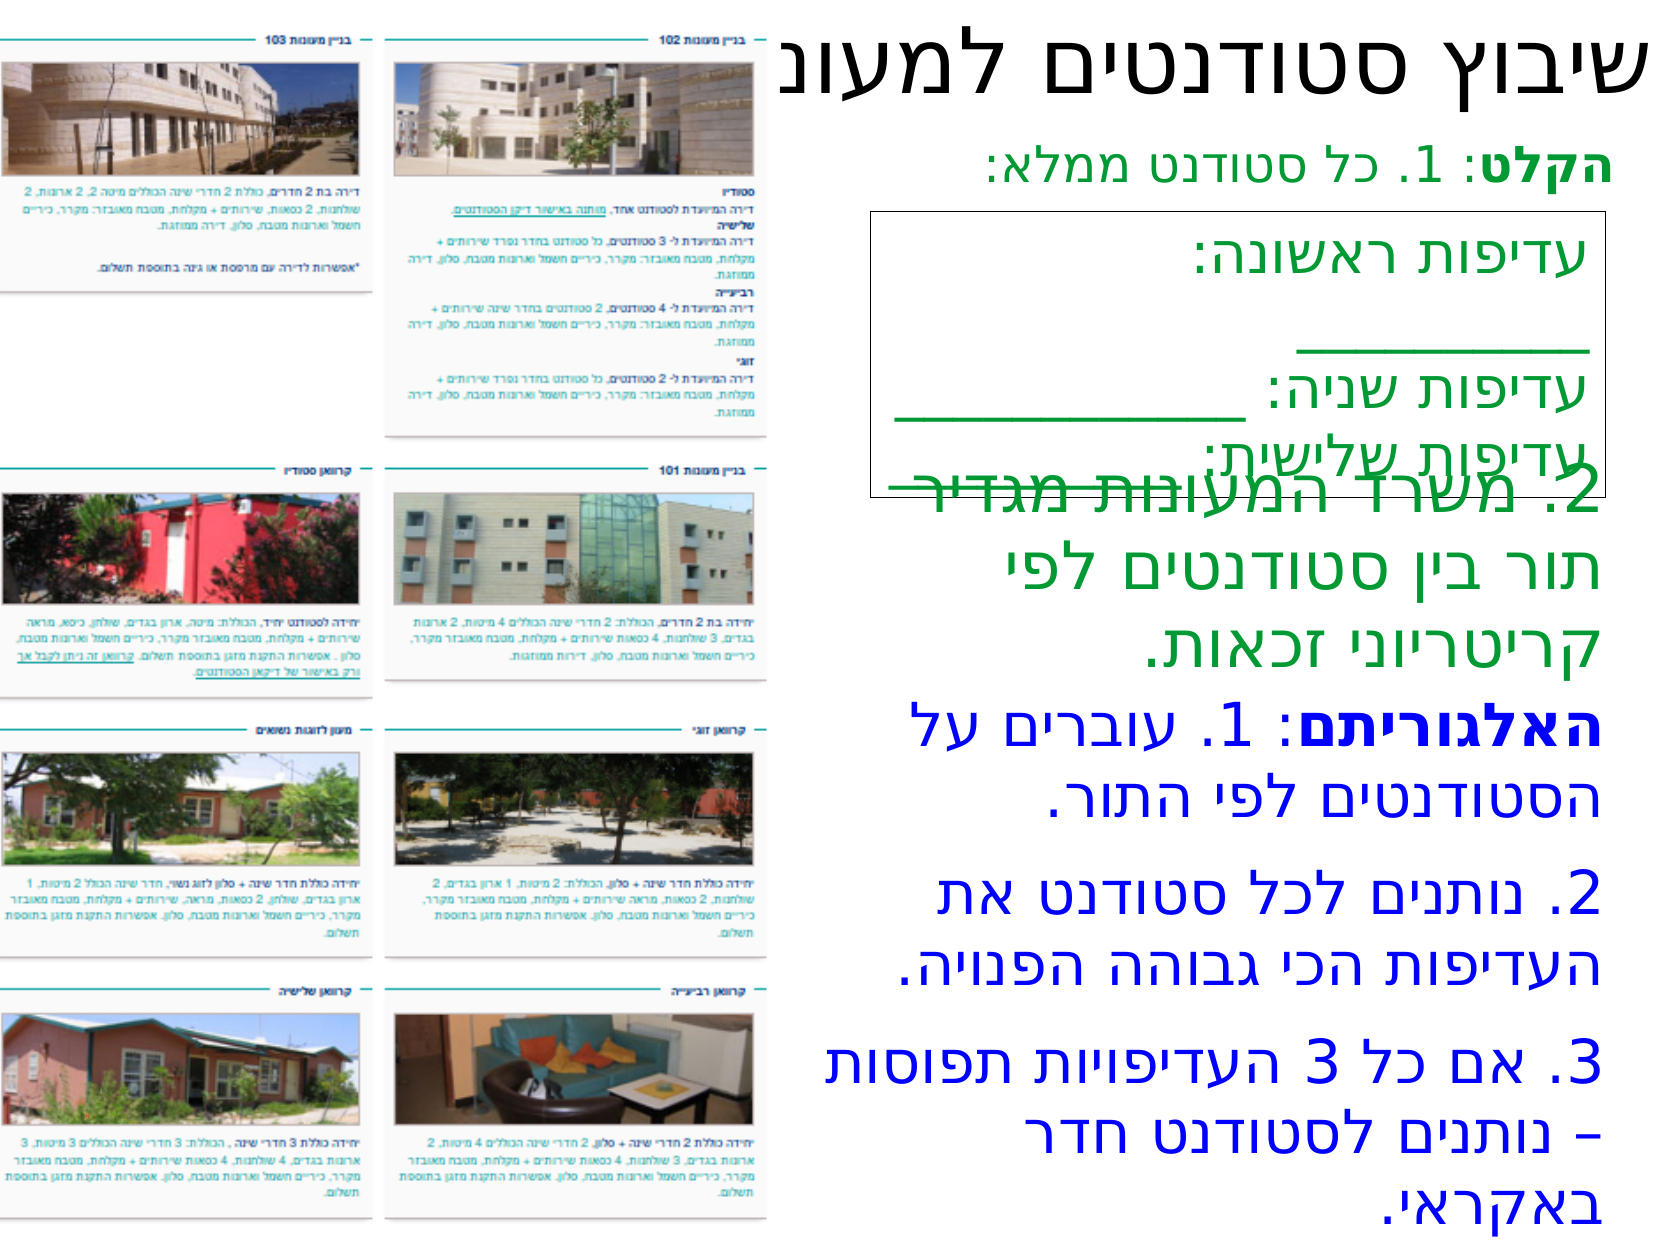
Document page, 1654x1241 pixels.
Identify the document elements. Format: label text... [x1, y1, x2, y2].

text_box עדיפות ראשונה: __________ עדיפות שניה: ____________ עדיפות שלישית: __________ [870, 211, 1606, 421]
text_box 2. משרד המעונות מגדיר תור בין סטודנטים לפי קריטריוני זכאות. [908, 450, 1606, 690]
picture [0, 11, 774, 1225]
title שיבוץ סטודנטים למעונות [165, 0, 1654, 166]
list האלגוריתם: 1. עוברים על הסטודנטים לפי התור. 2. נותנים לכל סטודנט את העדיפות הכי גבוהה הפנויה. 3. אם כל 3 העדיפויות תפוסות – נותנים לסטודנט חדר באקראי. [810, 690, 1606, 1241]
list הקלט: 1. כל סטודנט ממלא: [870, 135, 1616, 226]
